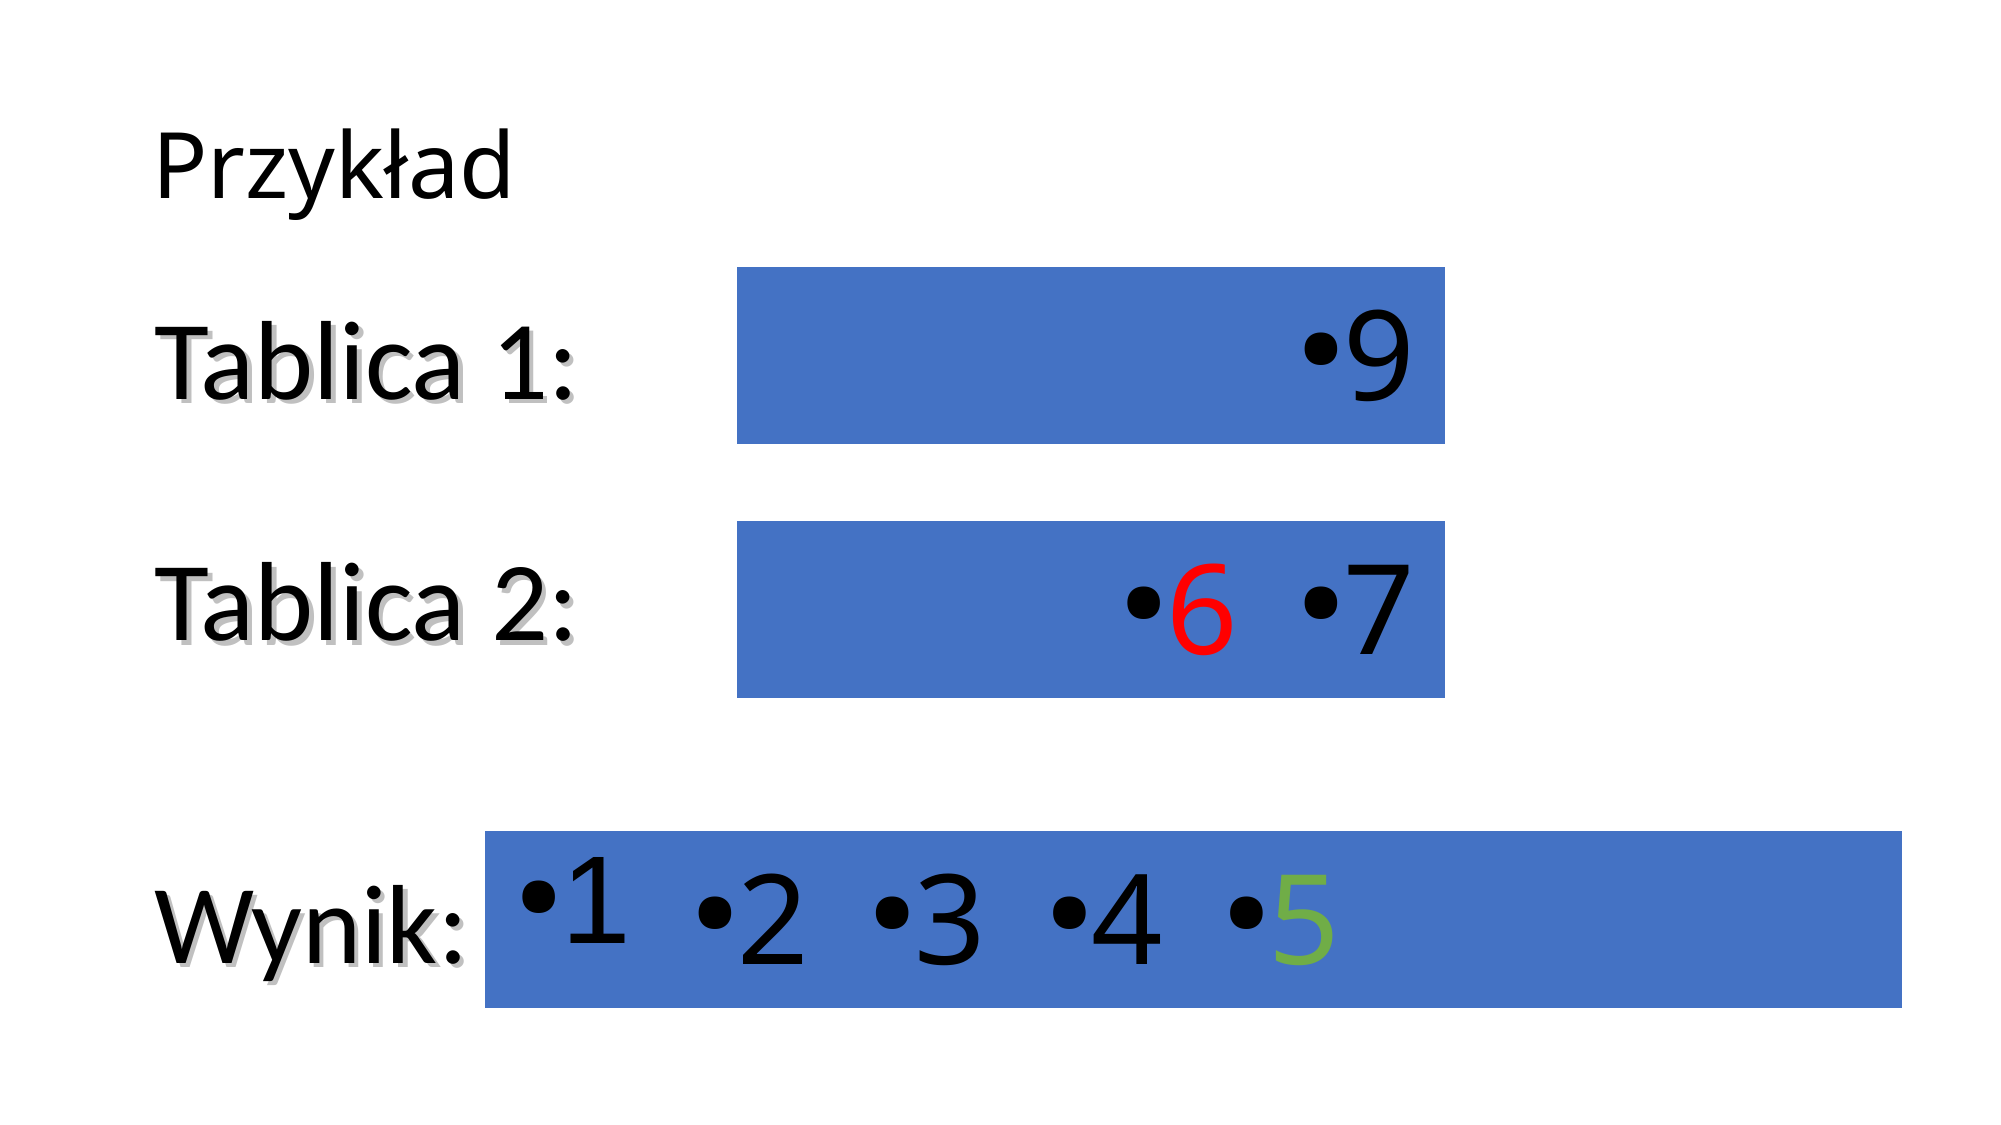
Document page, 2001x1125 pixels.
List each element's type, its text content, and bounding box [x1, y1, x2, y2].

table_header [737, 267, 914, 444]
table_header 5 [1194, 831, 1371, 1008]
title Przykład [137, 59, 1863, 278]
table_header 2 [662, 831, 839, 1008]
table_header [1091, 267, 1268, 444]
table_header 9 [1268, 267, 1445, 444]
table_header 1 [485, 831, 662, 1008]
table_header 7 [1268, 521, 1445, 698]
table_header [914, 521, 1091, 698]
table_header [1548, 831, 1725, 1008]
table_header 6 [1091, 521, 1268, 698]
text_box Tablica 1: [140, 279, 594, 430]
table_header 4 [1017, 831, 1194, 1008]
table_header [1725, 831, 1902, 1008]
text_box Wynik: [139, 843, 483, 993]
table_header 3 [839, 831, 1017, 1008]
text_box Tablica 2: [140, 521, 594, 671]
table_header [1371, 831, 1548, 1008]
table_header [737, 521, 914, 698]
table_header [914, 267, 1091, 444]
